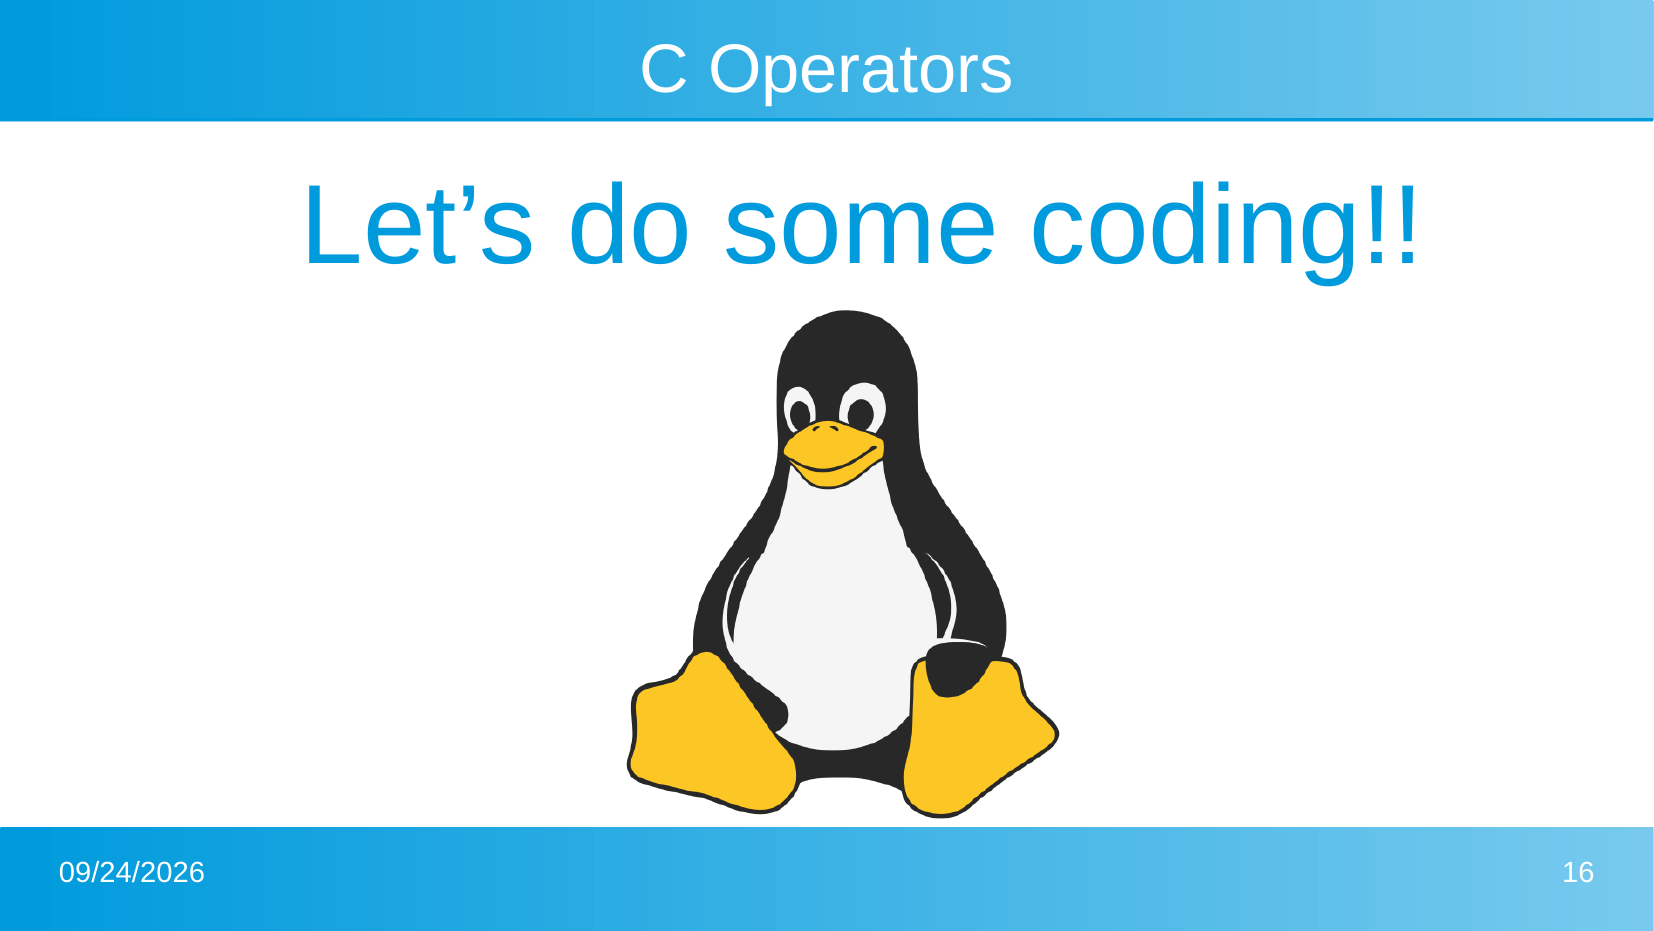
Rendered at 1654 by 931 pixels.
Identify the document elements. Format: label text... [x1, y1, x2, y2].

picture [617, 303, 1068, 826]
list Let’s do some coding!! [59, 84, 1595, 188]
title C Operators [59, 29, 1595, 84]
